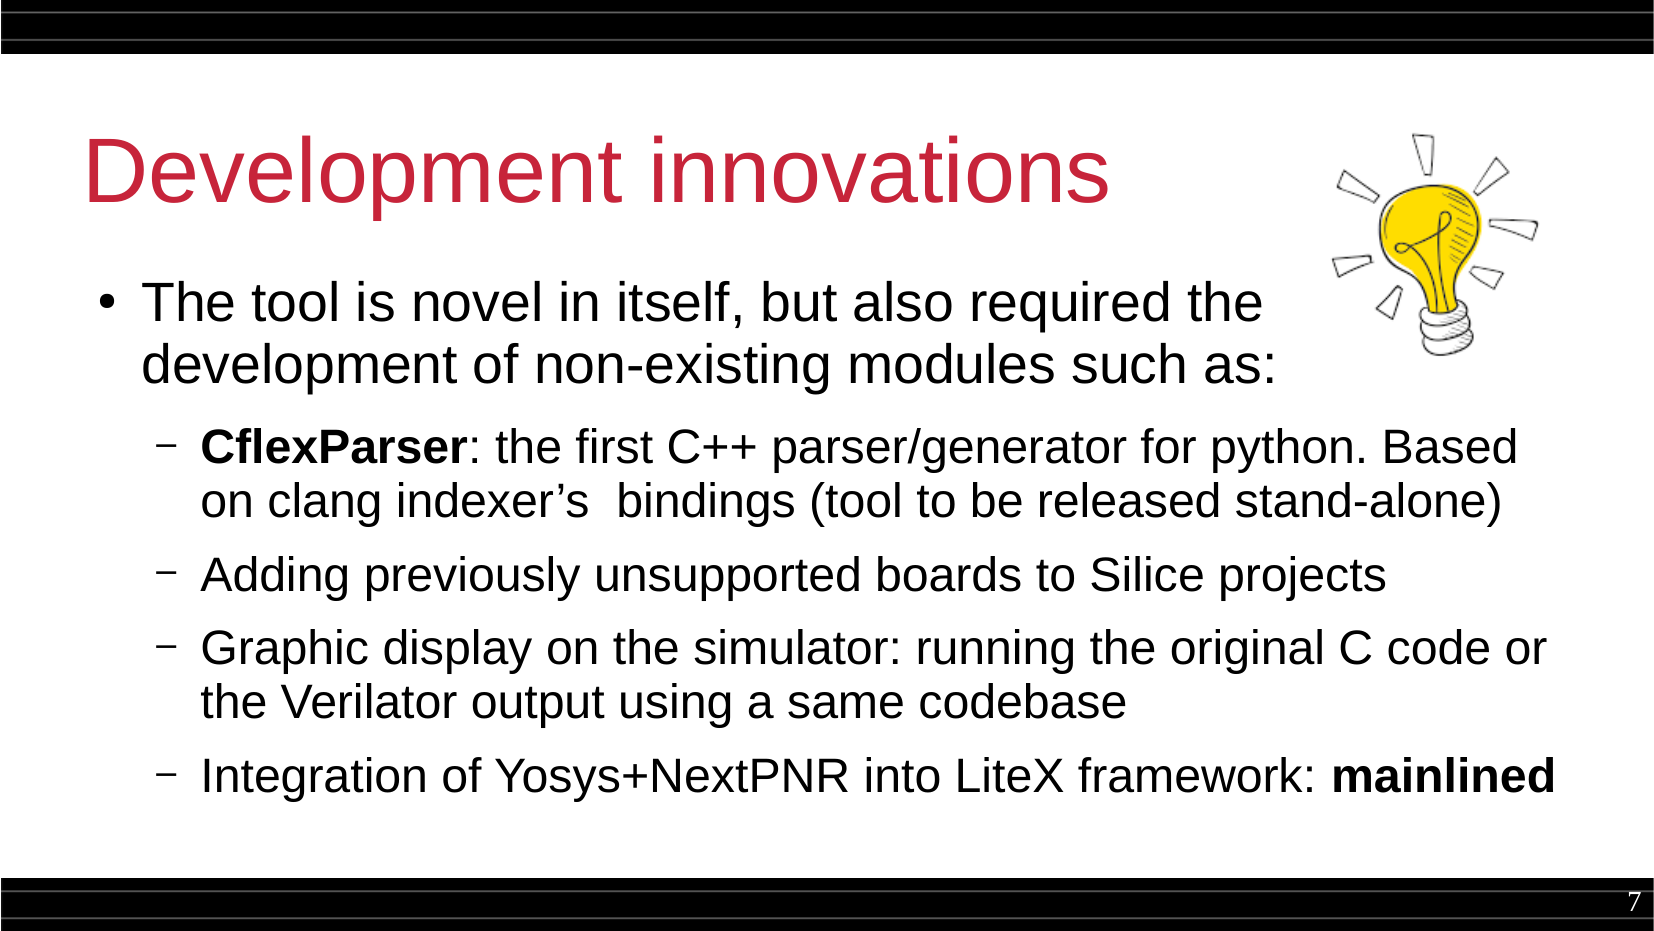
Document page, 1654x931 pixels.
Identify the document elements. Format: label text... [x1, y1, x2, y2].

picture [1287, 113, 1557, 378]
title Development innovations [82, 92, 1571, 249]
picture [1, 0, 1654, 54]
picture [1, 878, 1654, 931]
list The tool is novel in itself, but also required the development of non-existing modules such as: CflexParser: the first C++ parser/generator for python. Based on clang indexer’s bindings (tool to be released stand-alone) Adding previously unsupported boards to Silice projects Graphic display on the simulator: running the original C code or the Verilator output using a same codebase Integration of Yosys+NextPNR into LiteX framework: mainlined [82, 271, 1571, 839]
